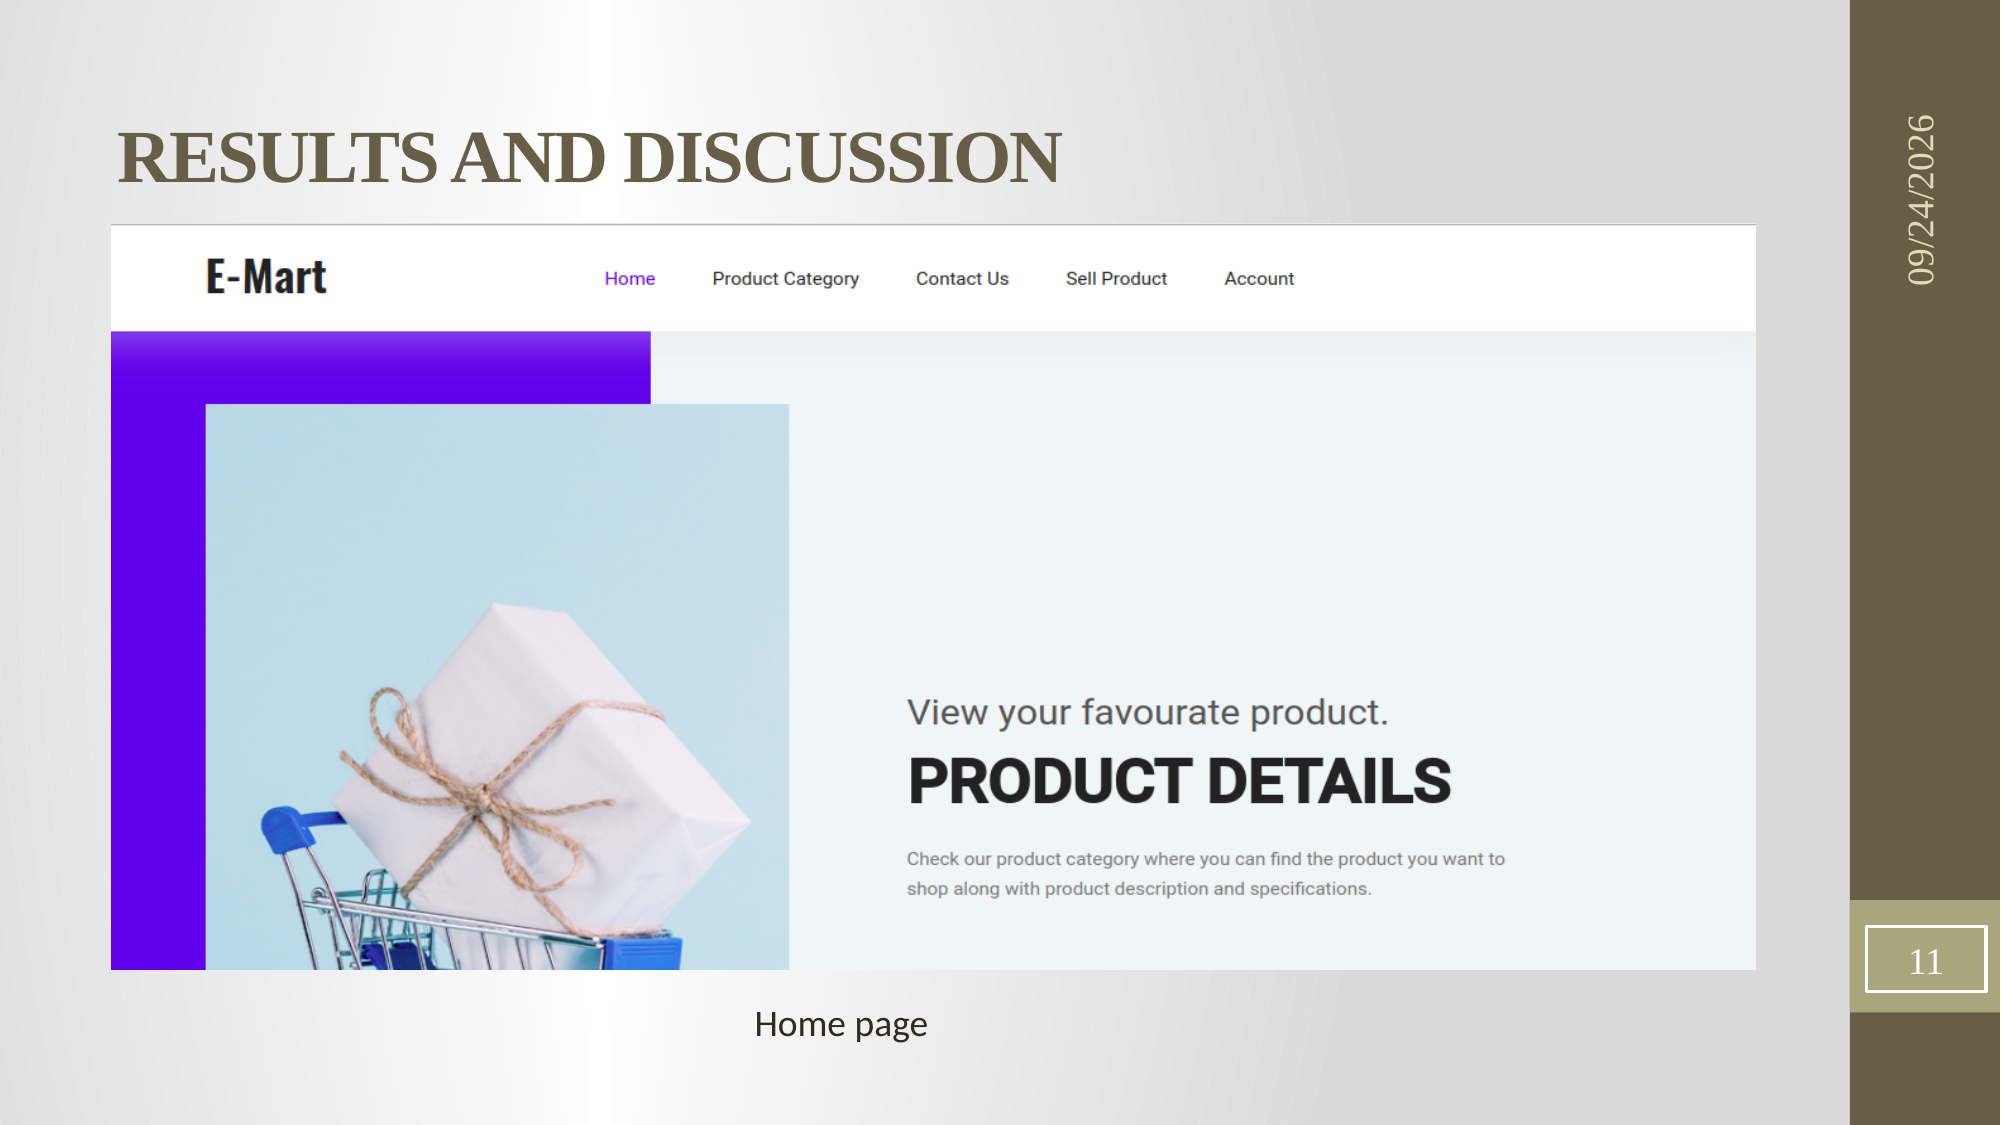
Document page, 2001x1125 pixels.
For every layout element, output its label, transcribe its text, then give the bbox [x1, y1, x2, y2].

title RESULTS AND DISCUSSION [0, 82, 1159, 224]
slide_number <number> [1866, 926, 1987, 992]
text_box Home page [739, 991, 1096, 1052]
slide_number 11/22/2020 [1878, 100, 1959, 501]
picture [111, 223, 1756, 970]
